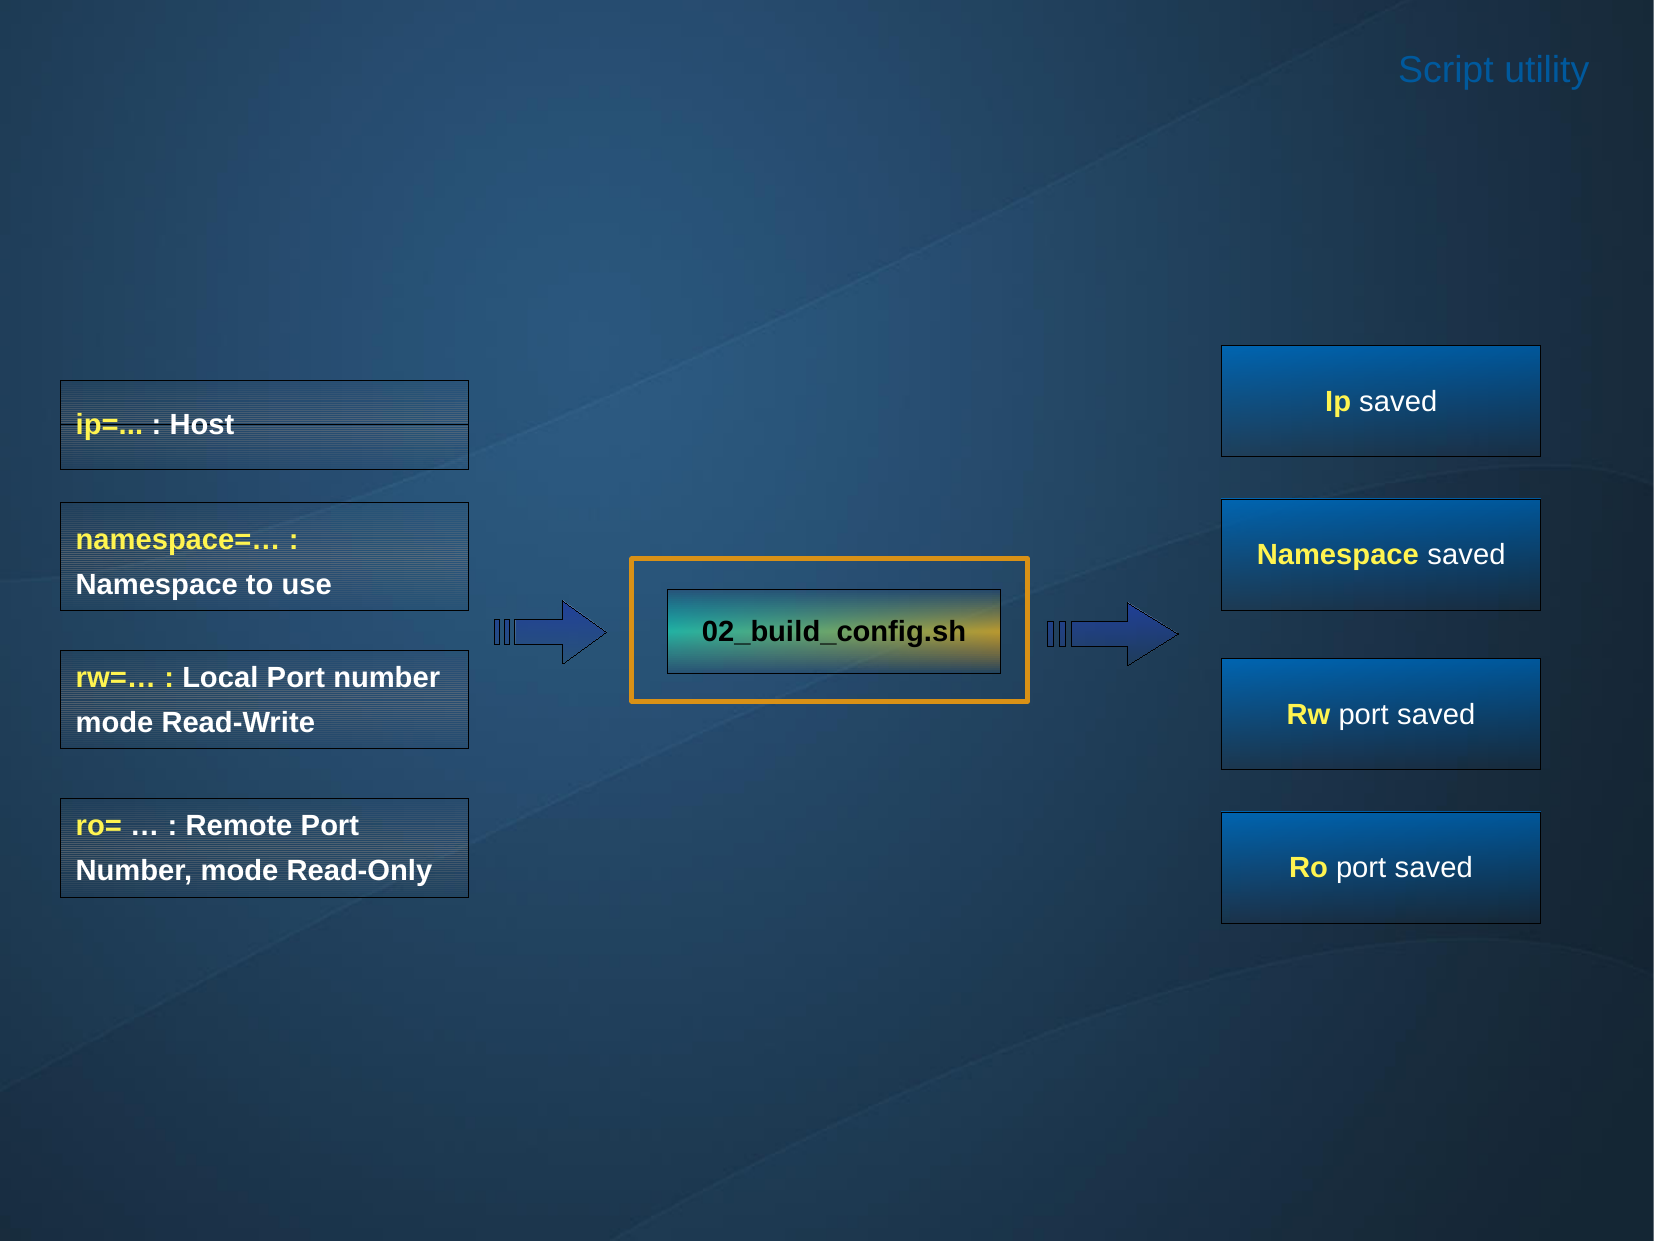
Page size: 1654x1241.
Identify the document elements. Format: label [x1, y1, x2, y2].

picture [0, 0, 1654, 1241]
text_box [563, 601, 578, 612]
text_box [1128, 603, 1145, 614]
